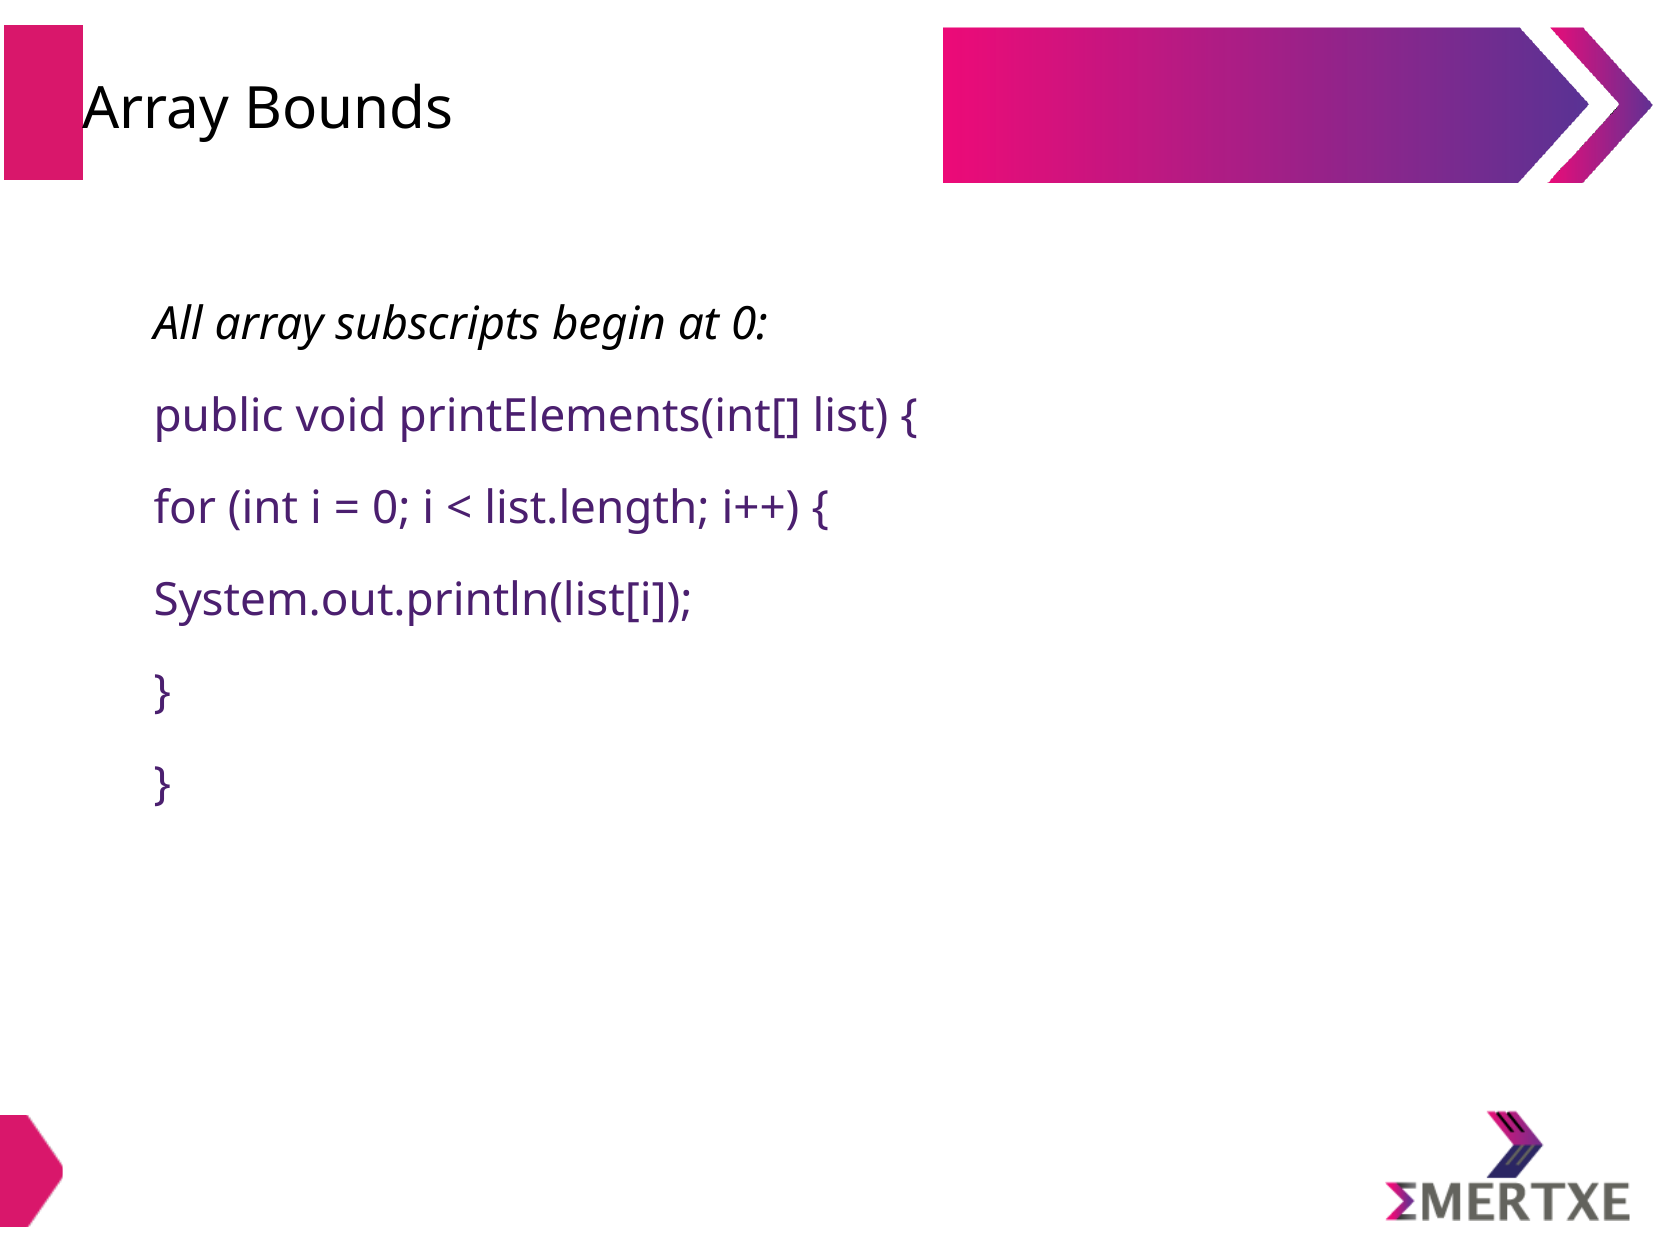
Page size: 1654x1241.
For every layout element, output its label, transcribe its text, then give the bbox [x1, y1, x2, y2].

list All array subscripts begin at 0: public void printElements(int[] list) { for (int i = 0; i < list.length; i++) { System.out.println(list[i]); } } [82, 290, 1571, 1010]
picture [1385, 1107, 1631, 1221]
picture [1571, 27, 1653, 183]
title Array Bounds [82, 2, 1571, 210]
